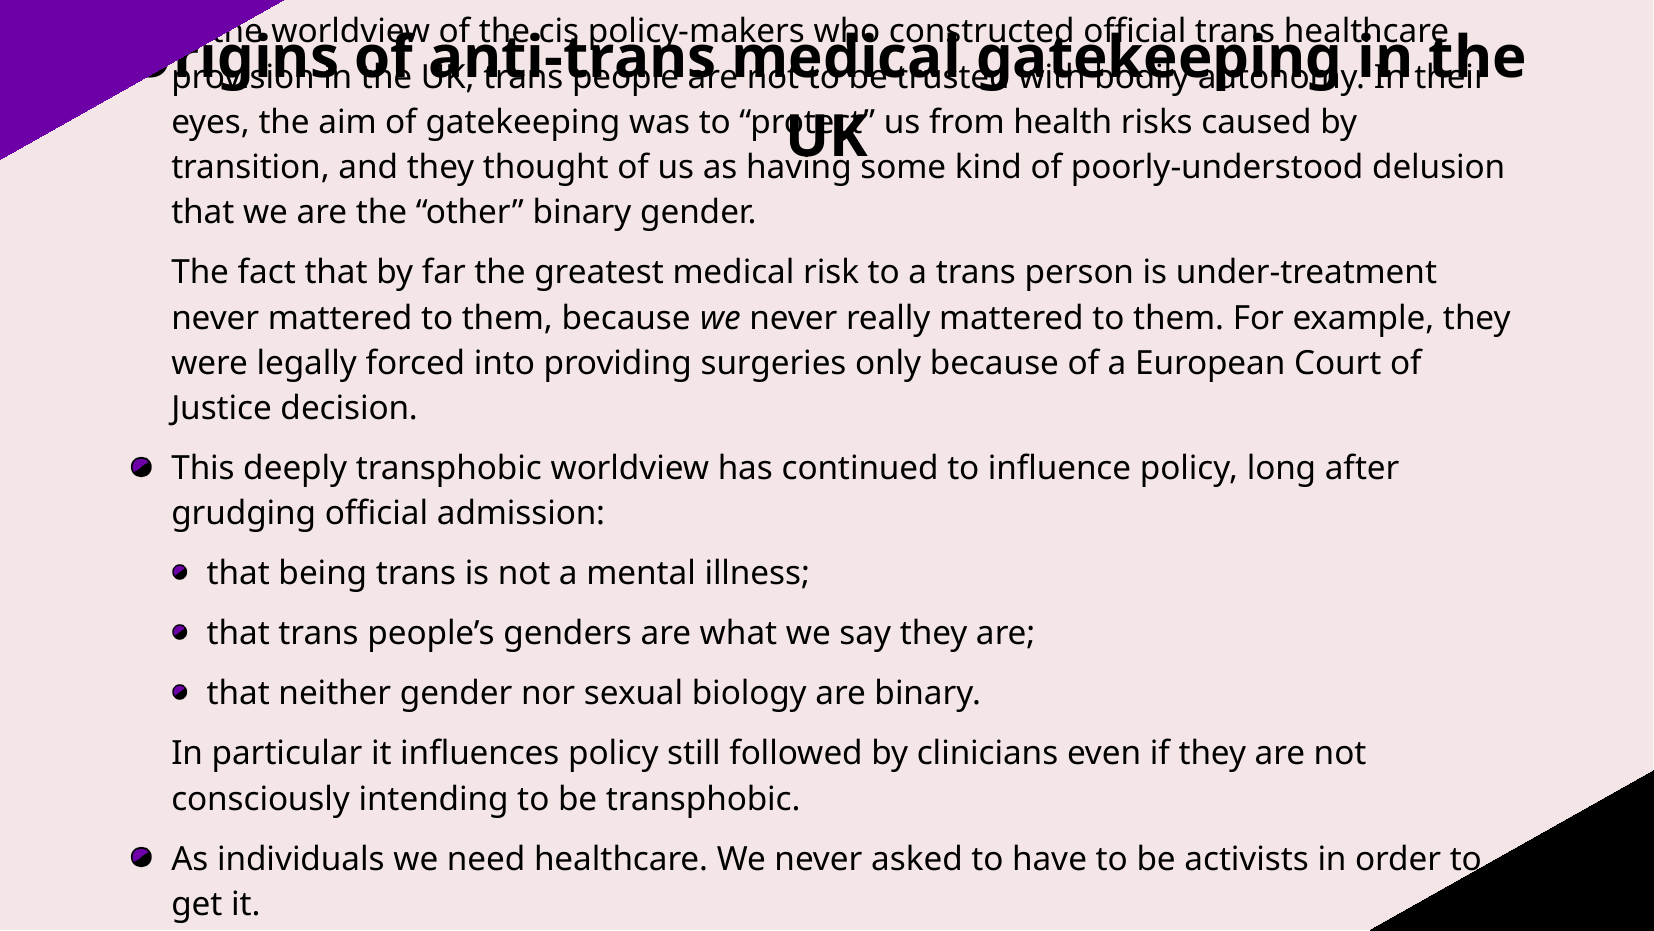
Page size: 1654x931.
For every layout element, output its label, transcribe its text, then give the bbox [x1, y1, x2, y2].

picture [129, 845, 153, 869]
subtitle In the worldview of the cis policy-makers who constructed official trans healthcare provision in the UK, trans people are not to be trusted with bodily autonomy. In their eyes, the aim of gatekeeping was to “protect” us from health risks caused by transition, and they thought of us as having some kind of poorly-understood delusion that we are the “other” binary gender. The fact that by far the greatest medical risk to a trans person is under-treatment never mattered to them, because we never really mattered to them. For example, they were legally forced into providing surgeries only because of a European Court of Justice decision. This deeply transphobic worldview has continued to influence policy, long after grudging official admission: that being trans is not a mental illness; that trans people’s genders are what we say they are; that neither gender nor sexual biology are binary. In particular it influences policy still followed by clinicians even if they are not consciously intending to be transphobic. As individuals we need healthcare. We never asked to have to be activists in order to get it. It’s okay to strategically appear to conform to gatekeepers’ expected norms. [129, 153, 1512, 839]
text_box [0, 0, 284, 160]
title Origins of anti-trans medical gatekeeping in the UK [82, 35, 1571, 154]
text_box [1370, 770, 1654, 931]
